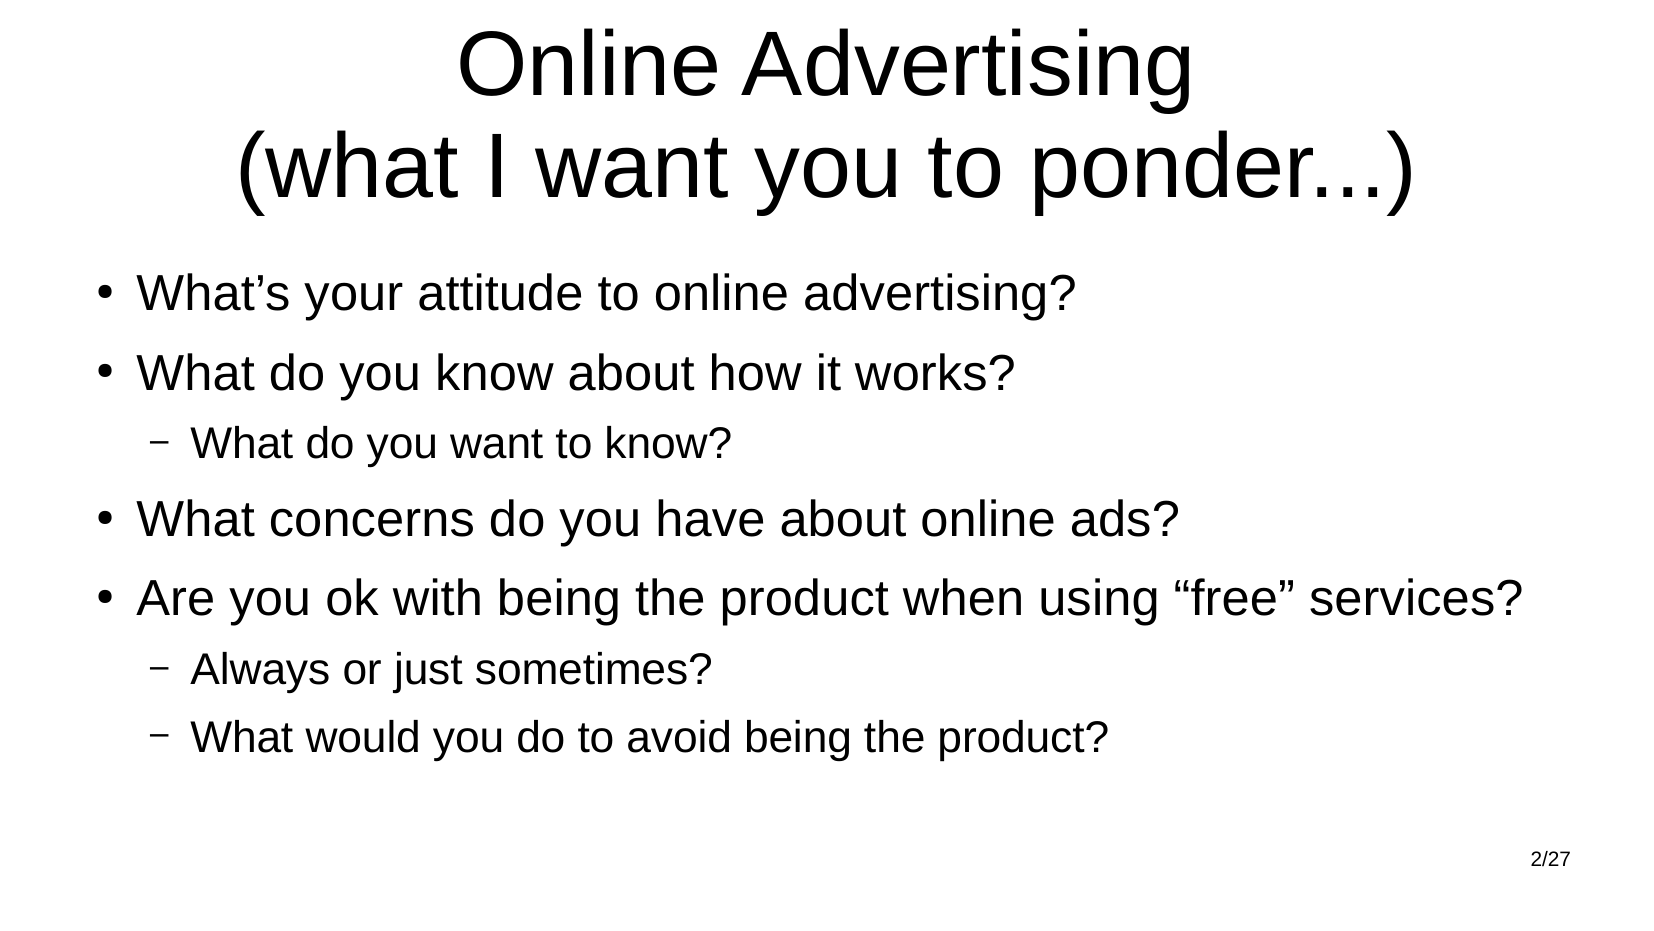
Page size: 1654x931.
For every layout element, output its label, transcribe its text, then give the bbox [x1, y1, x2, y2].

title Online Advertising (what I want you to ponder...) [82, 12, 1571, 218]
list What’s your attitude to online advertising? What do you know about how it works? What do you want to know? What concerns do you have about online ads? Are you ok with being the product when using “free” services? Always or just sometimes? What would you do to avoid being the product? [82, 264, 1571, 805]
